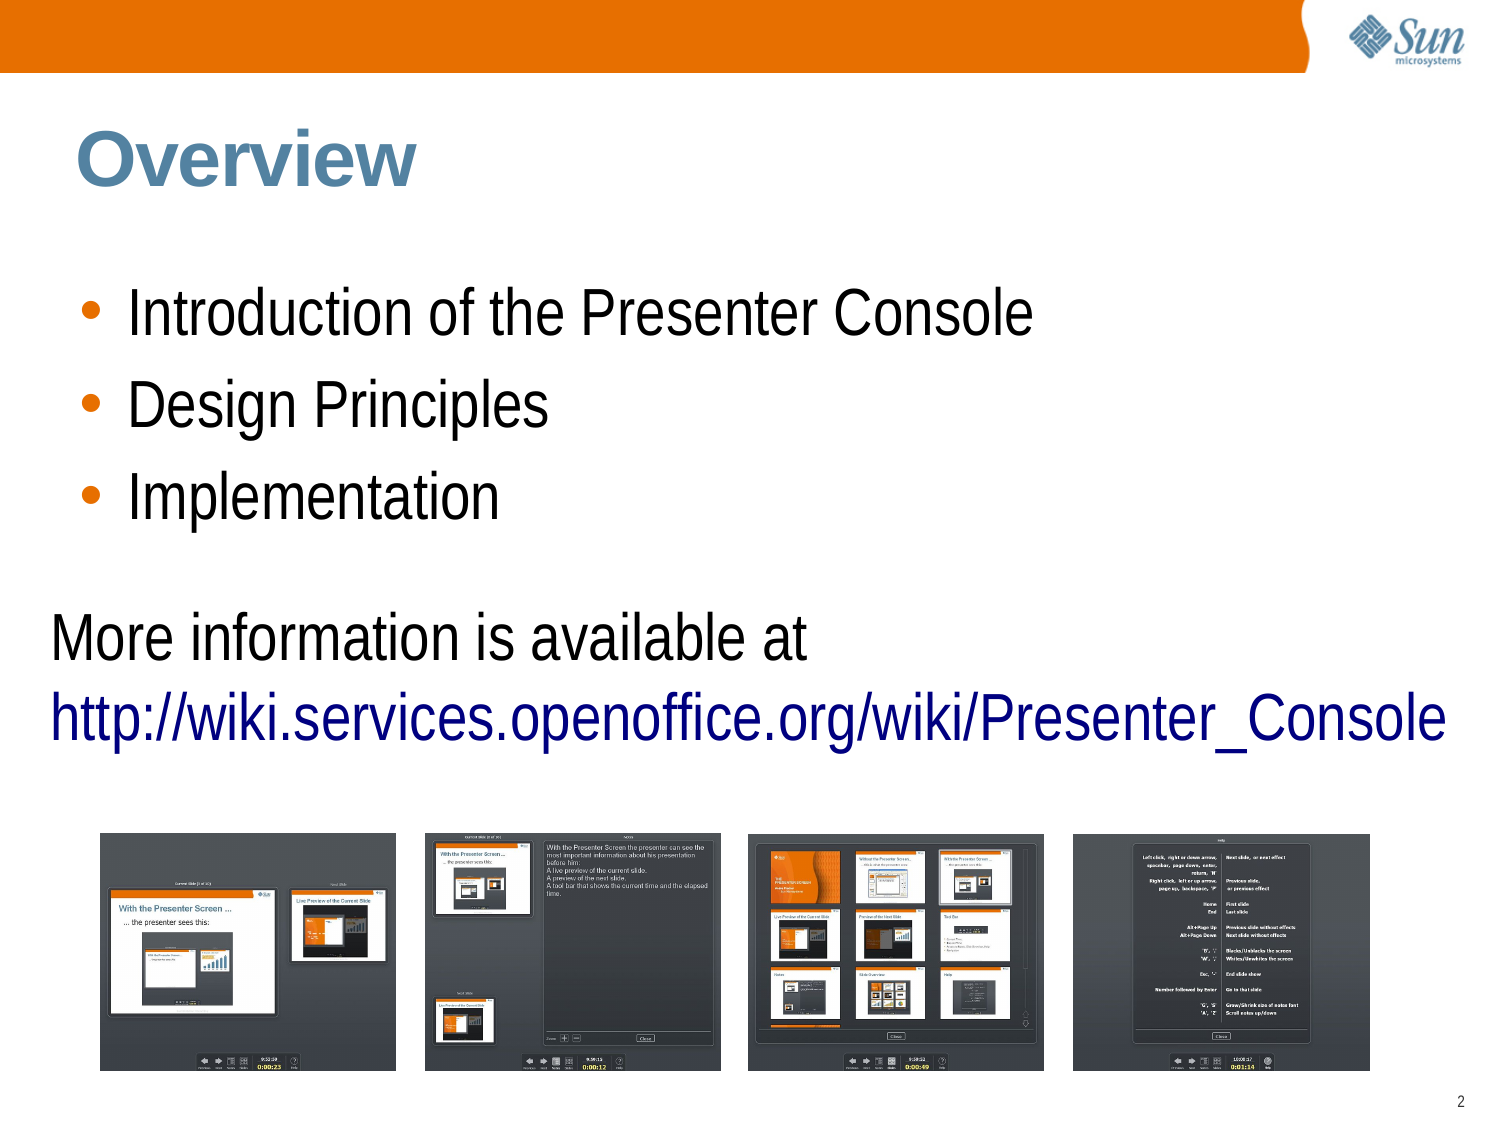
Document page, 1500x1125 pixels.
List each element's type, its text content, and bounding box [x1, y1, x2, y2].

title Overview [75, 123, 1437, 227]
list Introduction of the Presenter Console Design Principles Implementation [59, 282, 1397, 607]
picture [100, 833, 396, 1071]
picture [748, 834, 1044, 1071]
text_box More information is available at http://wiki.services.openoffice.org/wiki/Presenter_Console [50, 607, 1451, 763]
picture [1073, 834, 1370, 1071]
picture [0, 0, 1500, 73]
picture [425, 833, 721, 1071]
